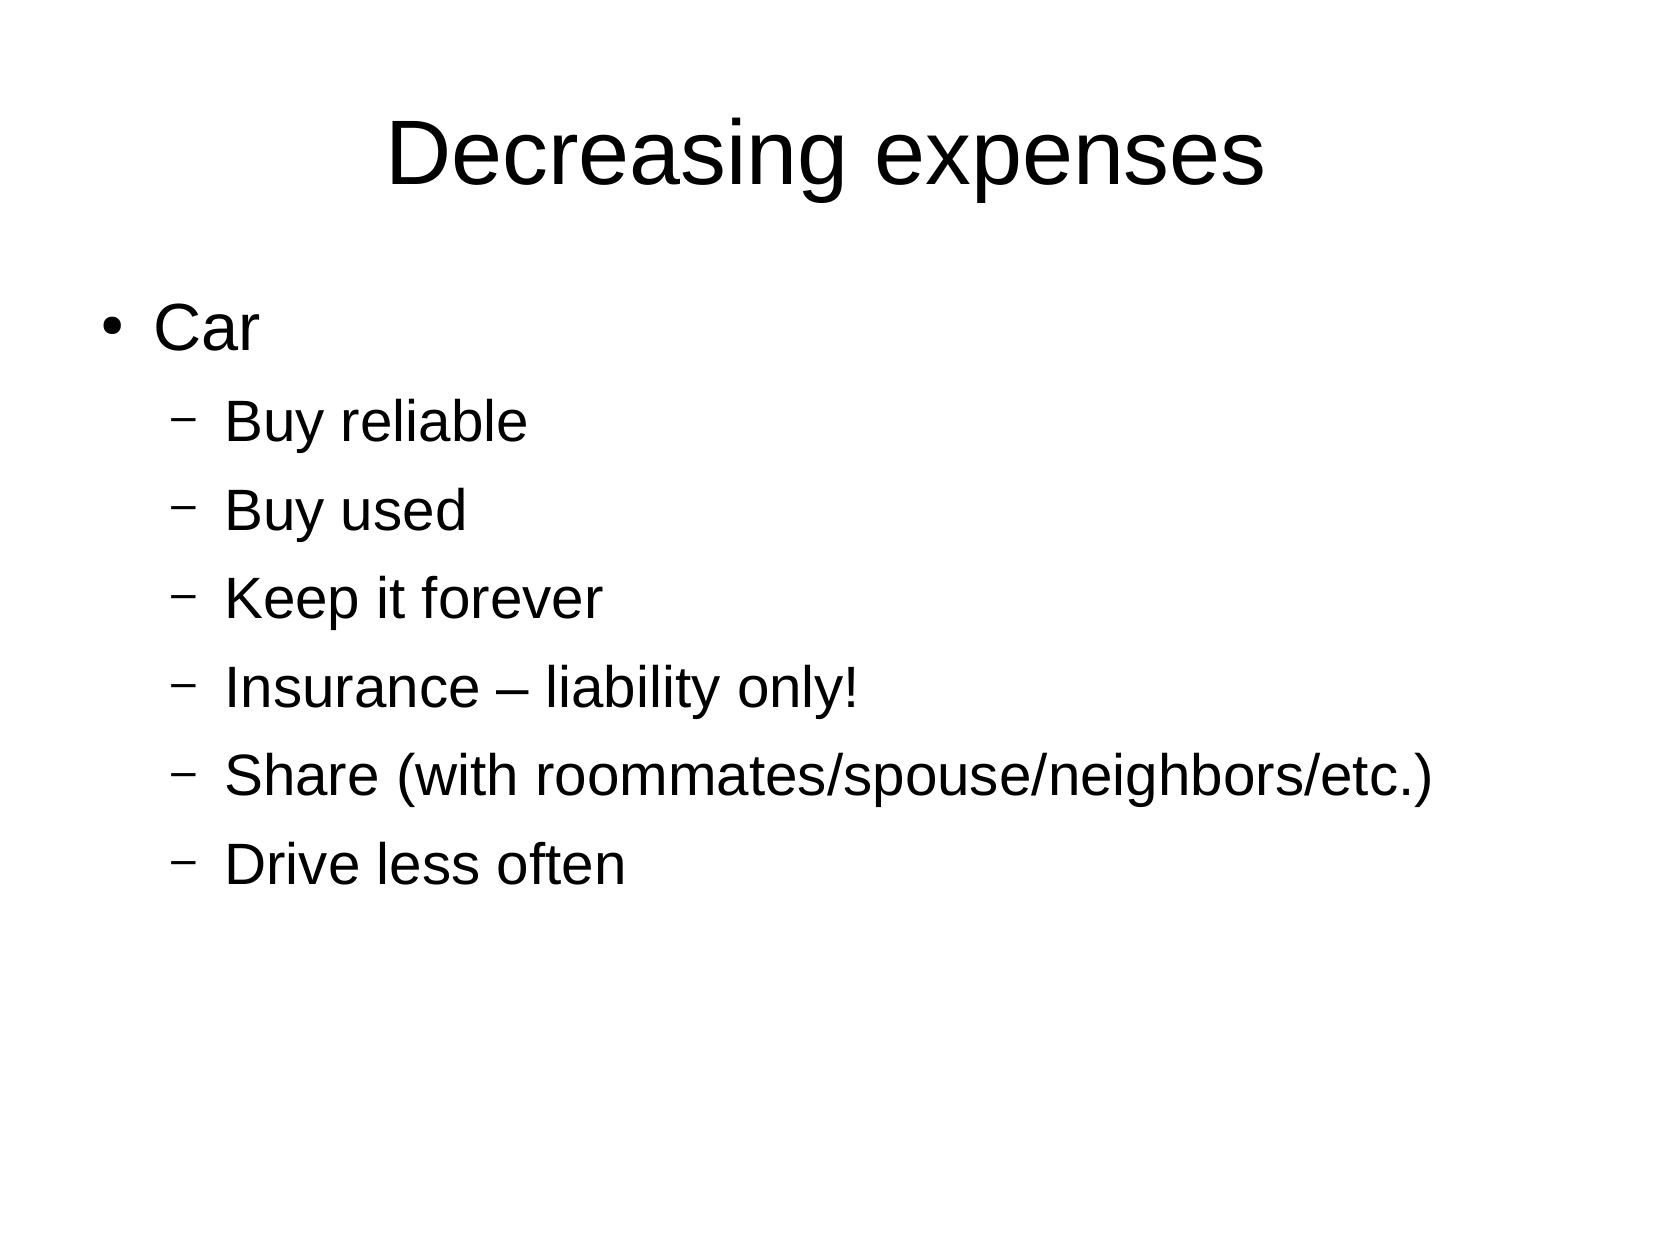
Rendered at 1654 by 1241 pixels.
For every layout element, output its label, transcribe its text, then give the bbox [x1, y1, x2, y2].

title Decreasing expenses [82, 49, 1571, 257]
list Car Buy reliable Buy used Keep it forever Insurance – liability only! Share (with roommates/spouse/neighbors/etc.) Drive less often [82, 290, 1571, 1201]
